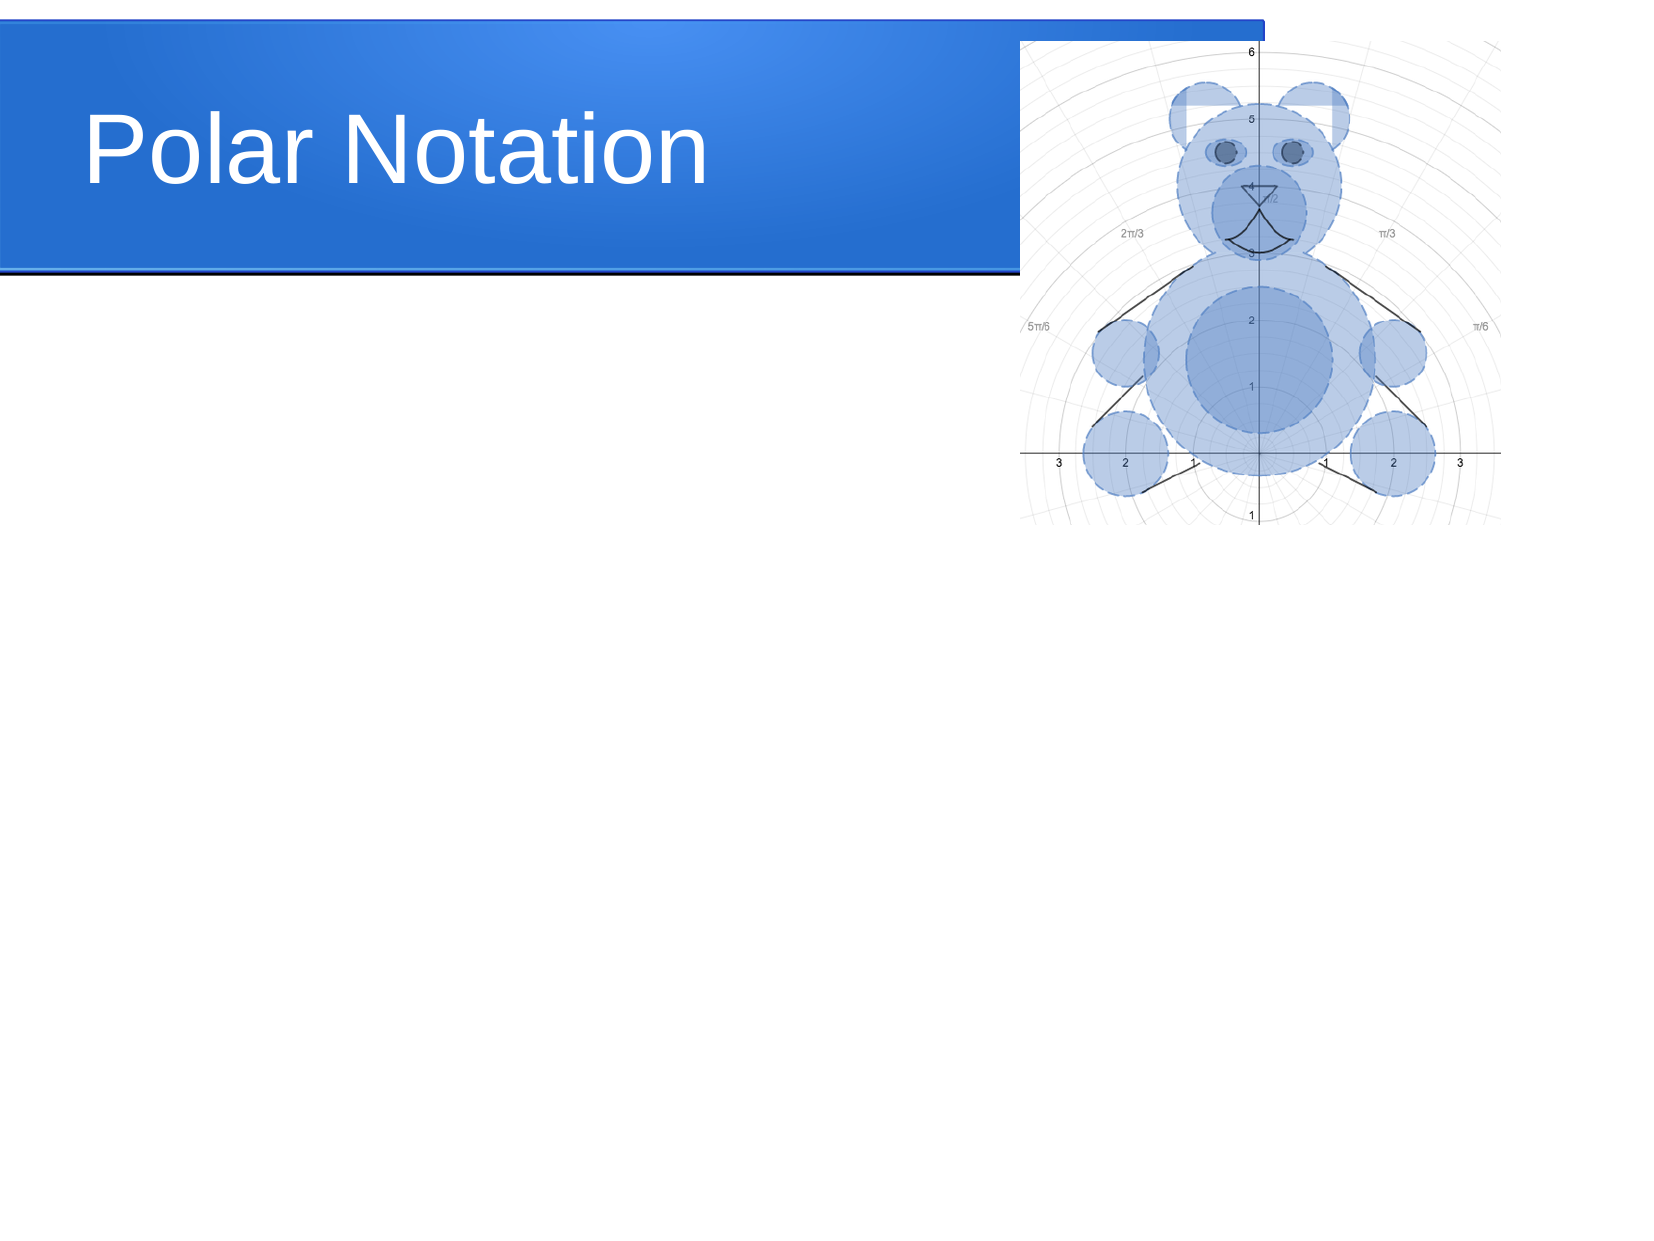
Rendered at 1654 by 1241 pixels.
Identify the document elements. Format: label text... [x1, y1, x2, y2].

picture [1020, 41, 1501, 526]
title Polar Notation [82, 47, 1020, 252]
